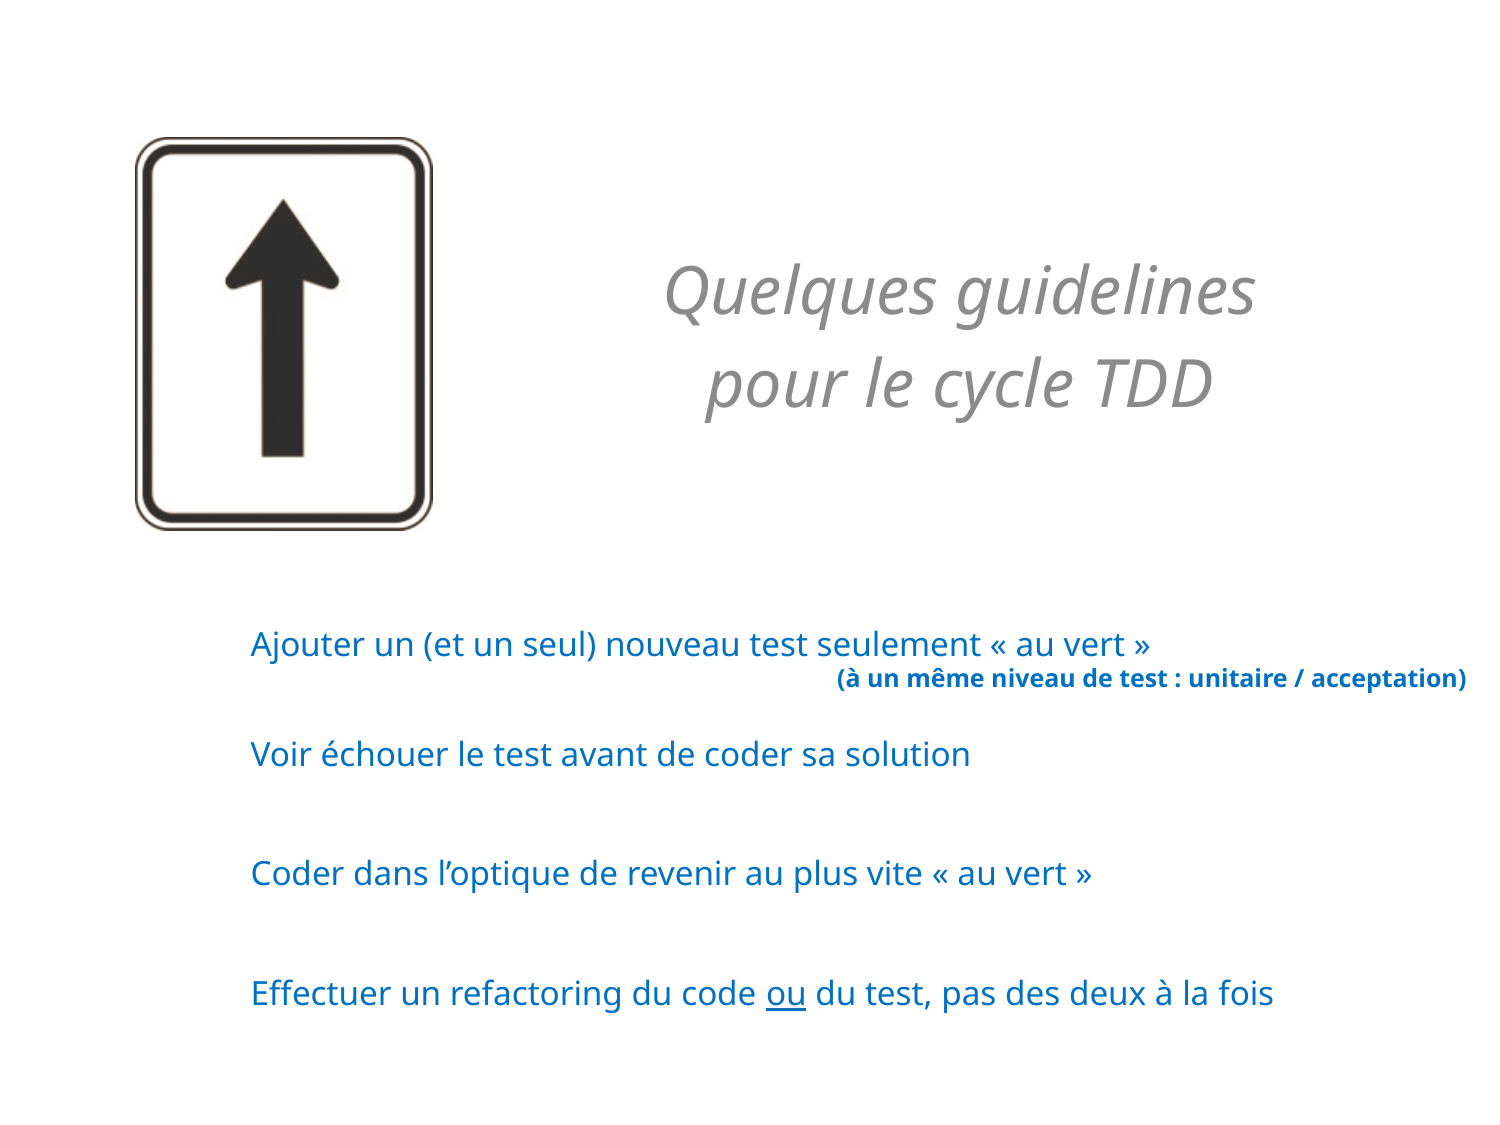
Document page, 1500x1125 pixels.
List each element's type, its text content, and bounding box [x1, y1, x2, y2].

text_box Quelques guidelines pour le cycle TDD [501, 98, 1419, 570]
text_box Ajouter un (et un seul) nouveau test seulement « au vert » (à un même niveau de test : unitaire / acceptation) Voir échouer le test avant de coder sa solution Coder dans l’optique de revenir au plus vite « au vert » Effectuer un refactoring du code ou du test, pas des deux à la fois [235, 615, 1483, 1030]
picture [135, 137, 433, 531]
